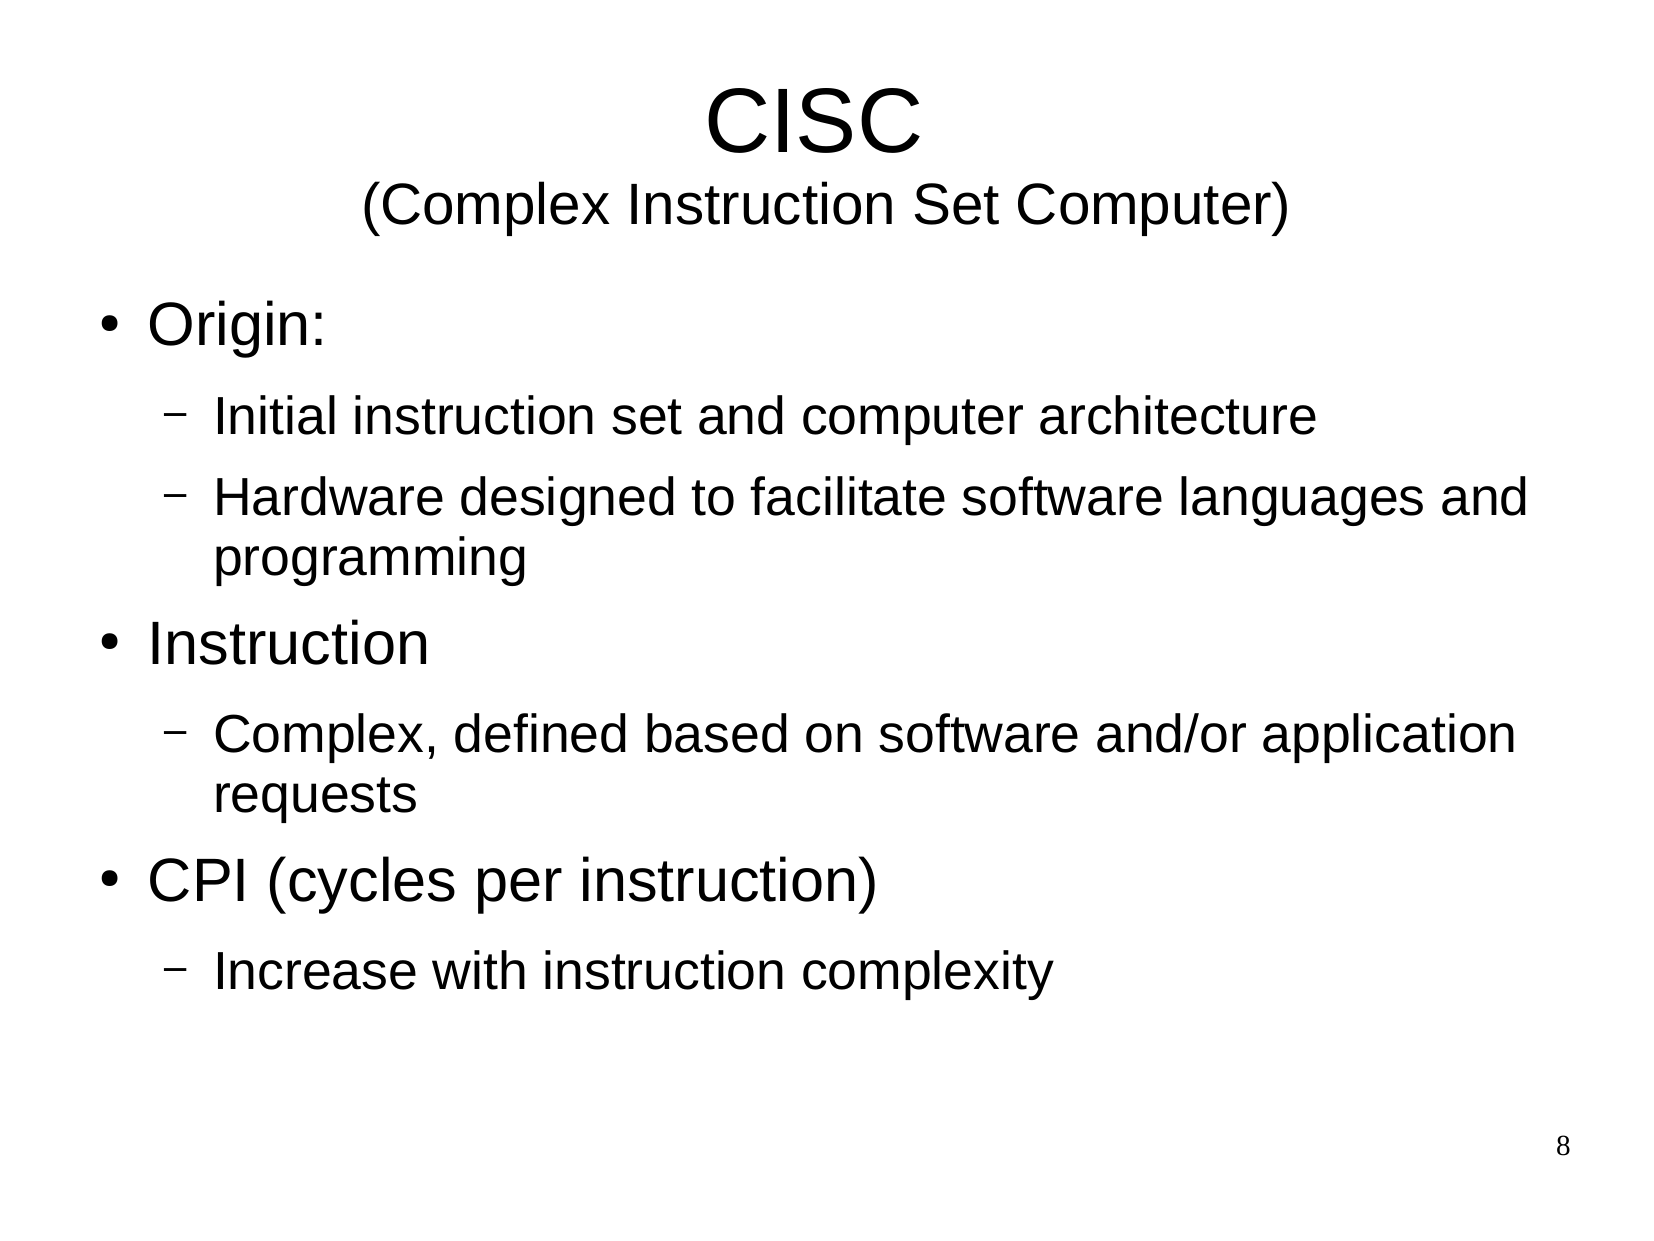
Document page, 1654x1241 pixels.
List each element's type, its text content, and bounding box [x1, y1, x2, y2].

title CISC (Complex Instruction Set Computer) [82, 49, 1571, 257]
list Origin: Initial instruction set and computer architecture Hardware designed to facilitate software languages and programming Instruction Complex, defined based on software and/or application requests CPI (cycles per instruction) Increase with instruction complexity [82, 290, 1538, 1010]
